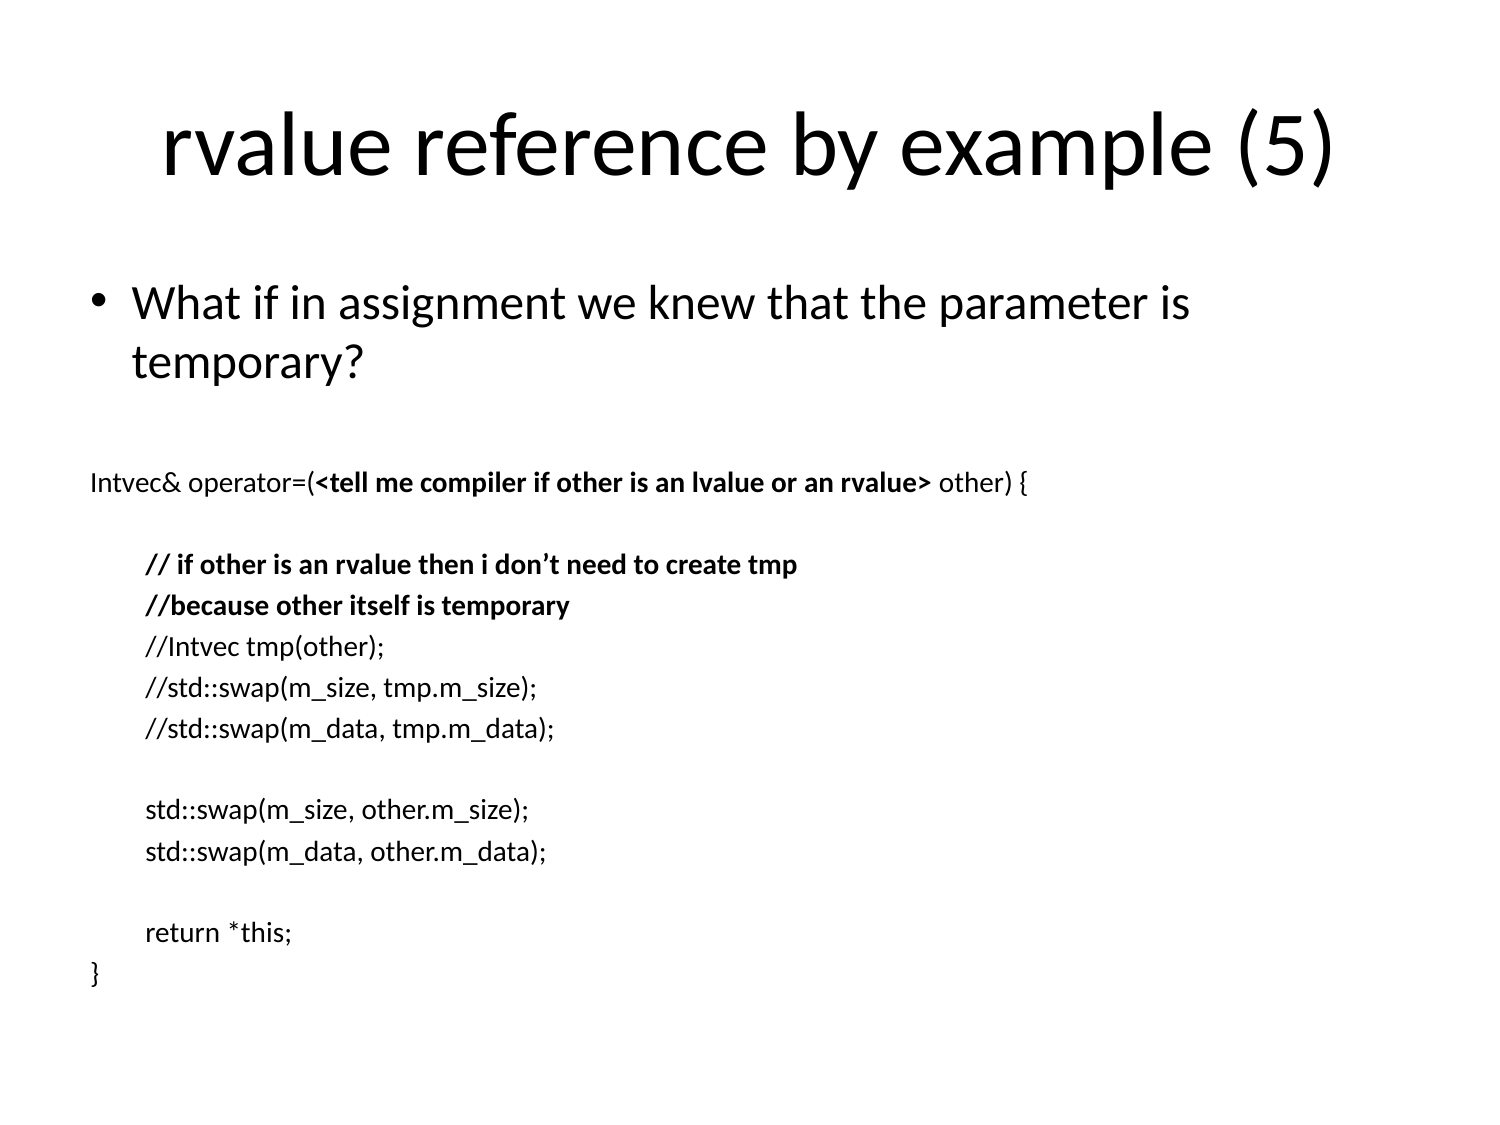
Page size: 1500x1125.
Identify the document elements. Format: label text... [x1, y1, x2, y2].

title rvalue reference by example (5) [75, 45, 1425, 233]
list What if in assignment we knew that the parameter is temporary? Intvec& operator=(<tell me compiler if other is an lvalue or an rvalue> other) { // if other is an rvalue then i don’t need to create tmp //because other itself is temporary //Intvec tmp(other); //std::swap(m_size, tmp.m_size); //std::swap(m_data, tmp.m_data); std::swap(m_size, other.m_size); std::swap(m_data, other.m_data); return *this; } [75, 262, 1425, 1005]
